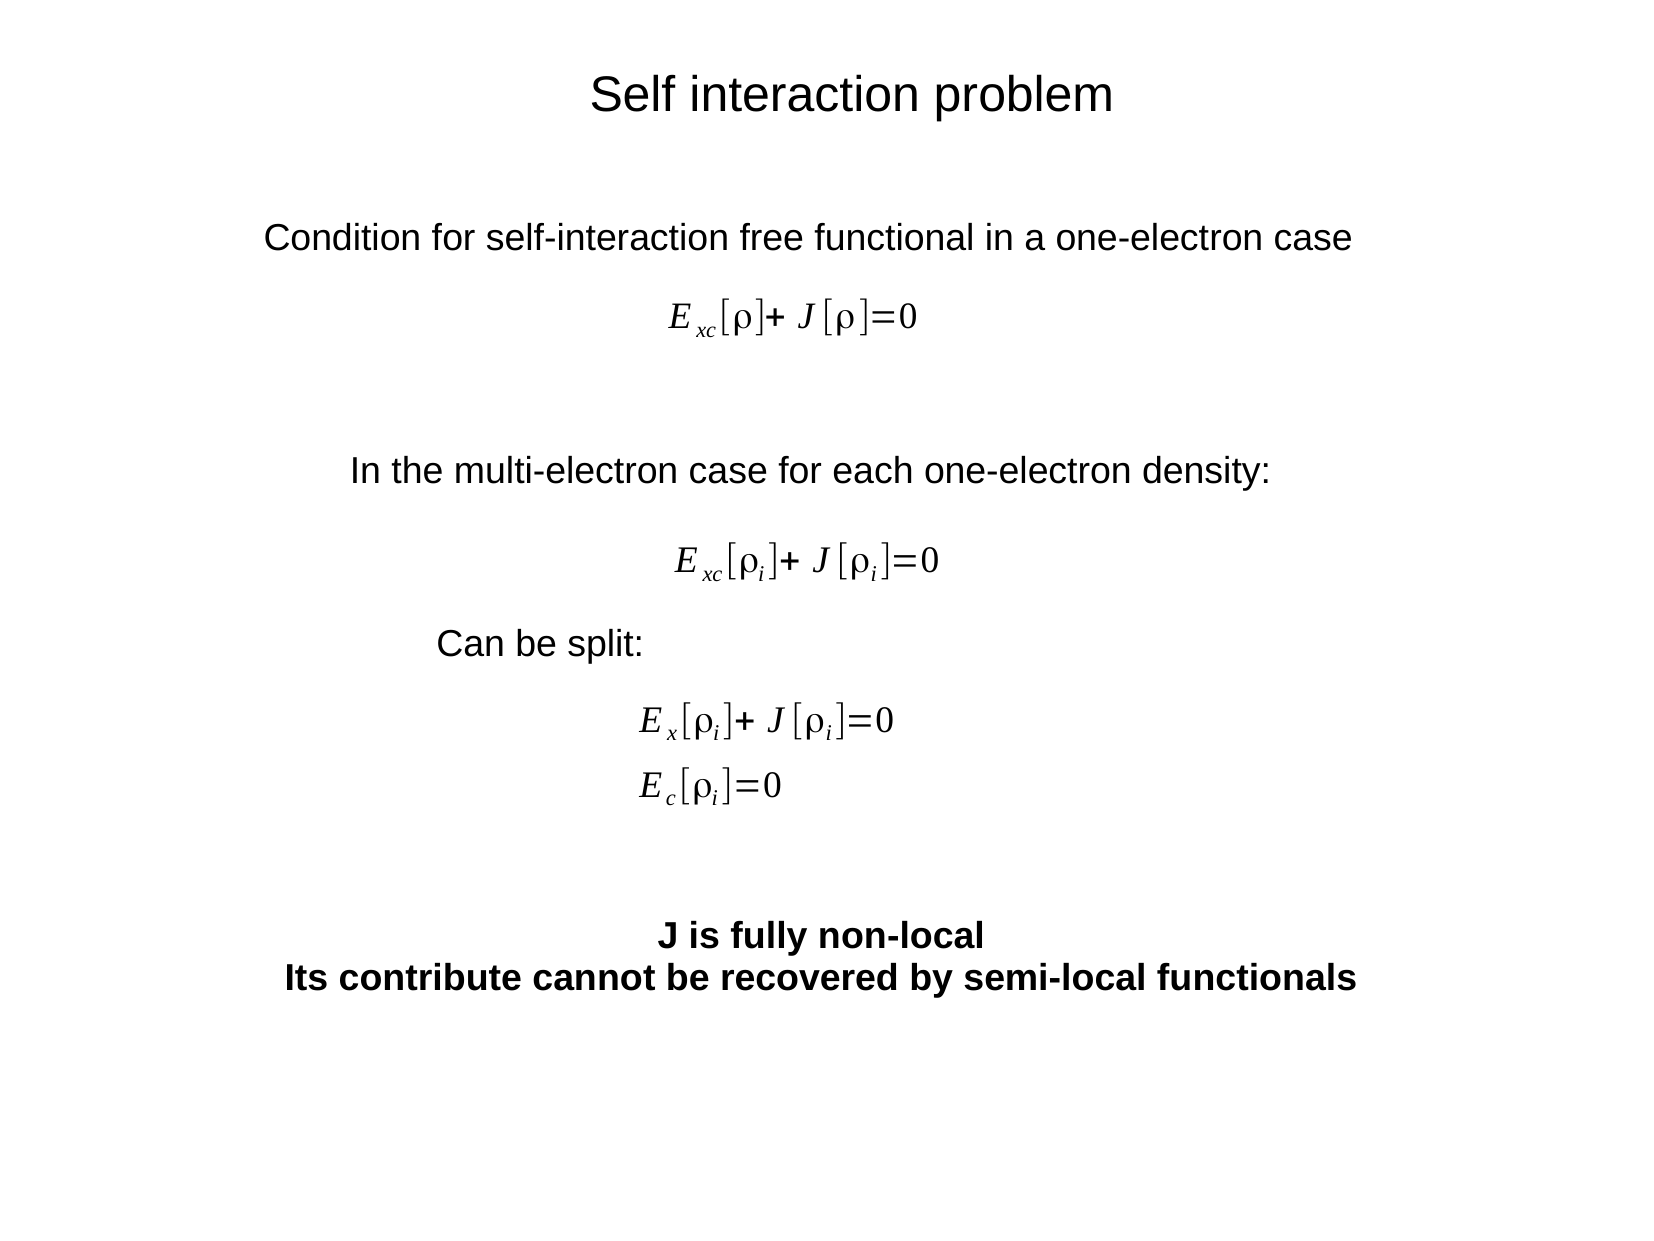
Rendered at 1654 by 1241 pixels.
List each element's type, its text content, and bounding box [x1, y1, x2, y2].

text_box In the multi-electron case for each one-electron density: [335, 442, 1289, 500]
chart [631, 763, 789, 811]
chart [660, 295, 925, 343]
text_box Can be split: [421, 614, 660, 672]
text_box J is fully non-local Its contribute cannot be recovered by semi-local functionals [269, 906, 1374, 1006]
text_box Self interaction problem [574, 59, 1131, 130]
text_box Condition for self-interaction free functional in a one-electron case [248, 209, 1371, 267]
chart [631, 698, 901, 746]
chart [666, 539, 947, 587]
